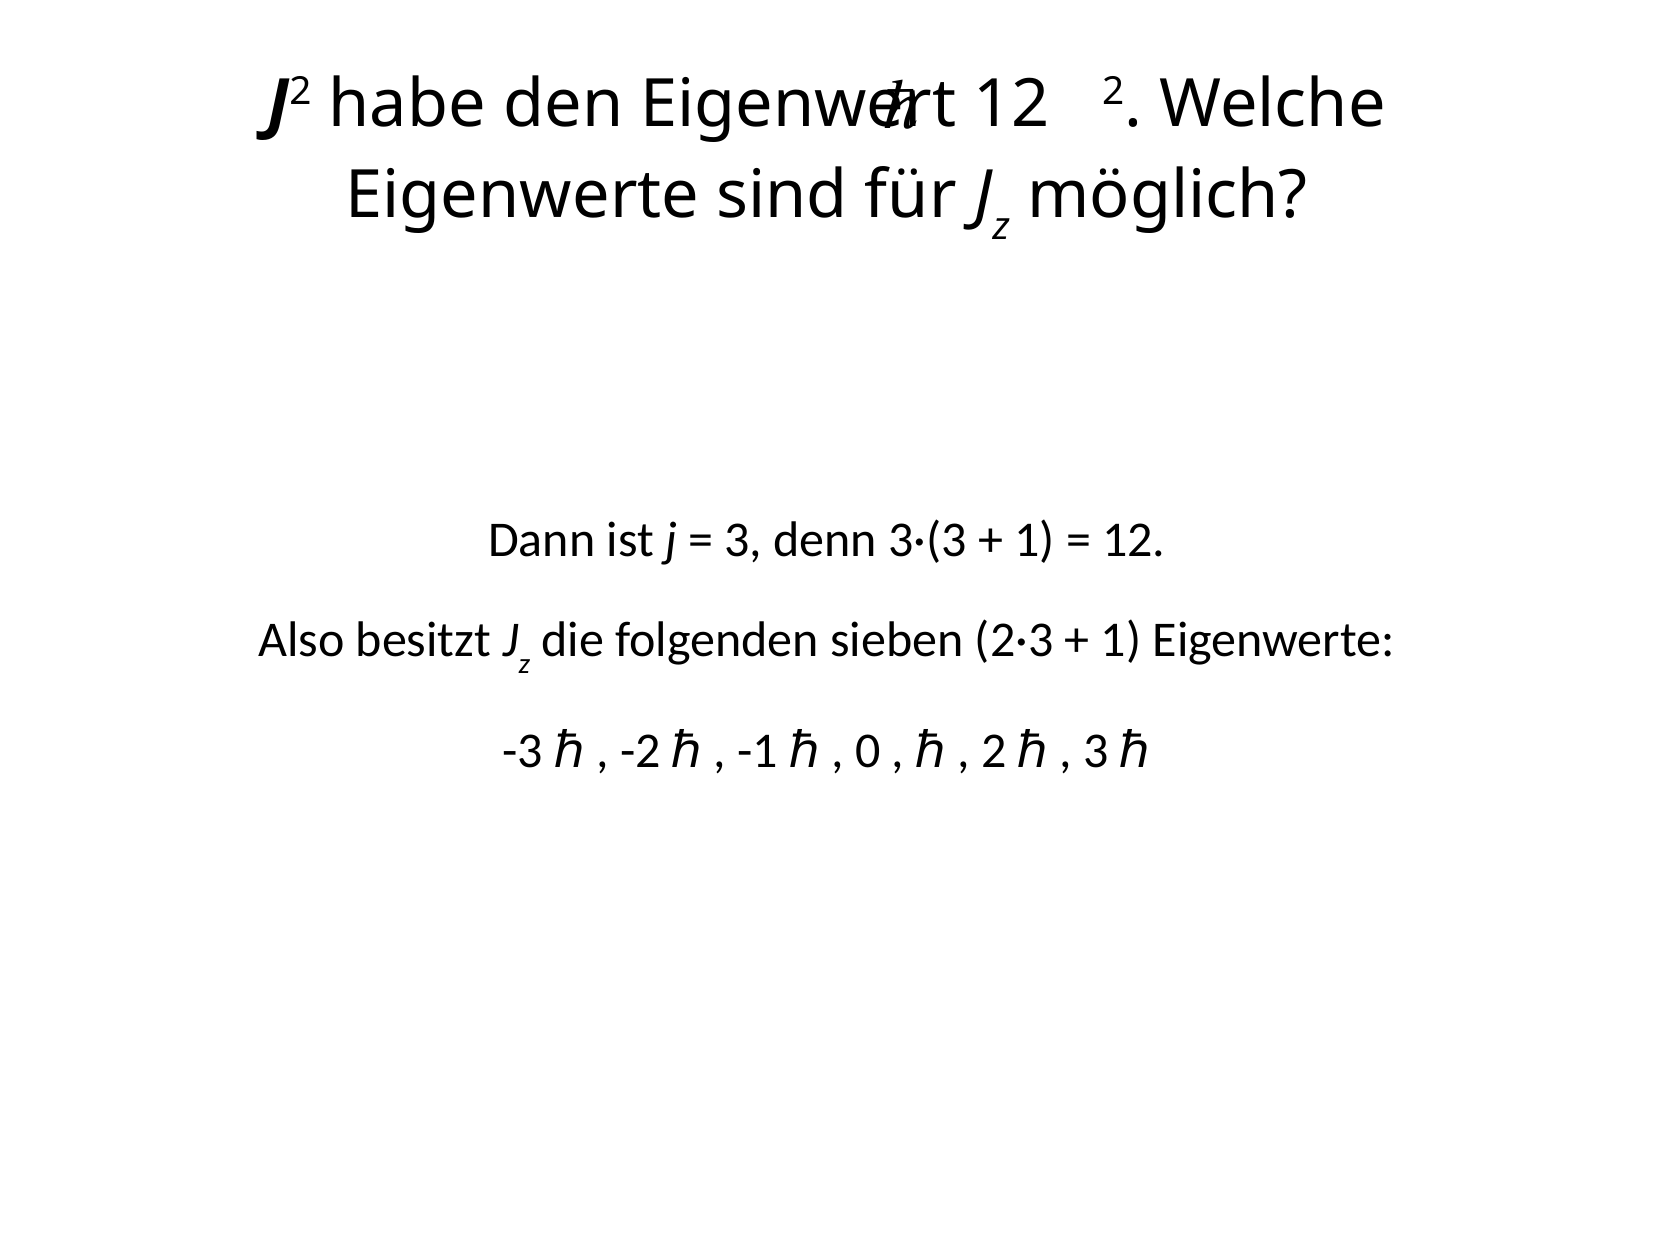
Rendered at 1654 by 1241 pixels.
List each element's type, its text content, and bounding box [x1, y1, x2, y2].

title J2 habe den Eigenwert 12 2. Welche Eigenwerte sind für Jz möglich? [82, 49, 1571, 257]
subtitle Dann ist j = 3, denn 3·(3 + 1) = 12. Also besitzt Jz die folgenden sieben (2·3 + 1) Eigenwerte: -3 ℏ , -2 ℏ , -1 ℏ , 0 , ℏ , 2 ℏ , 3 ℏ [82, 290, 1571, 1010]
chart [872, 71, 928, 143]
